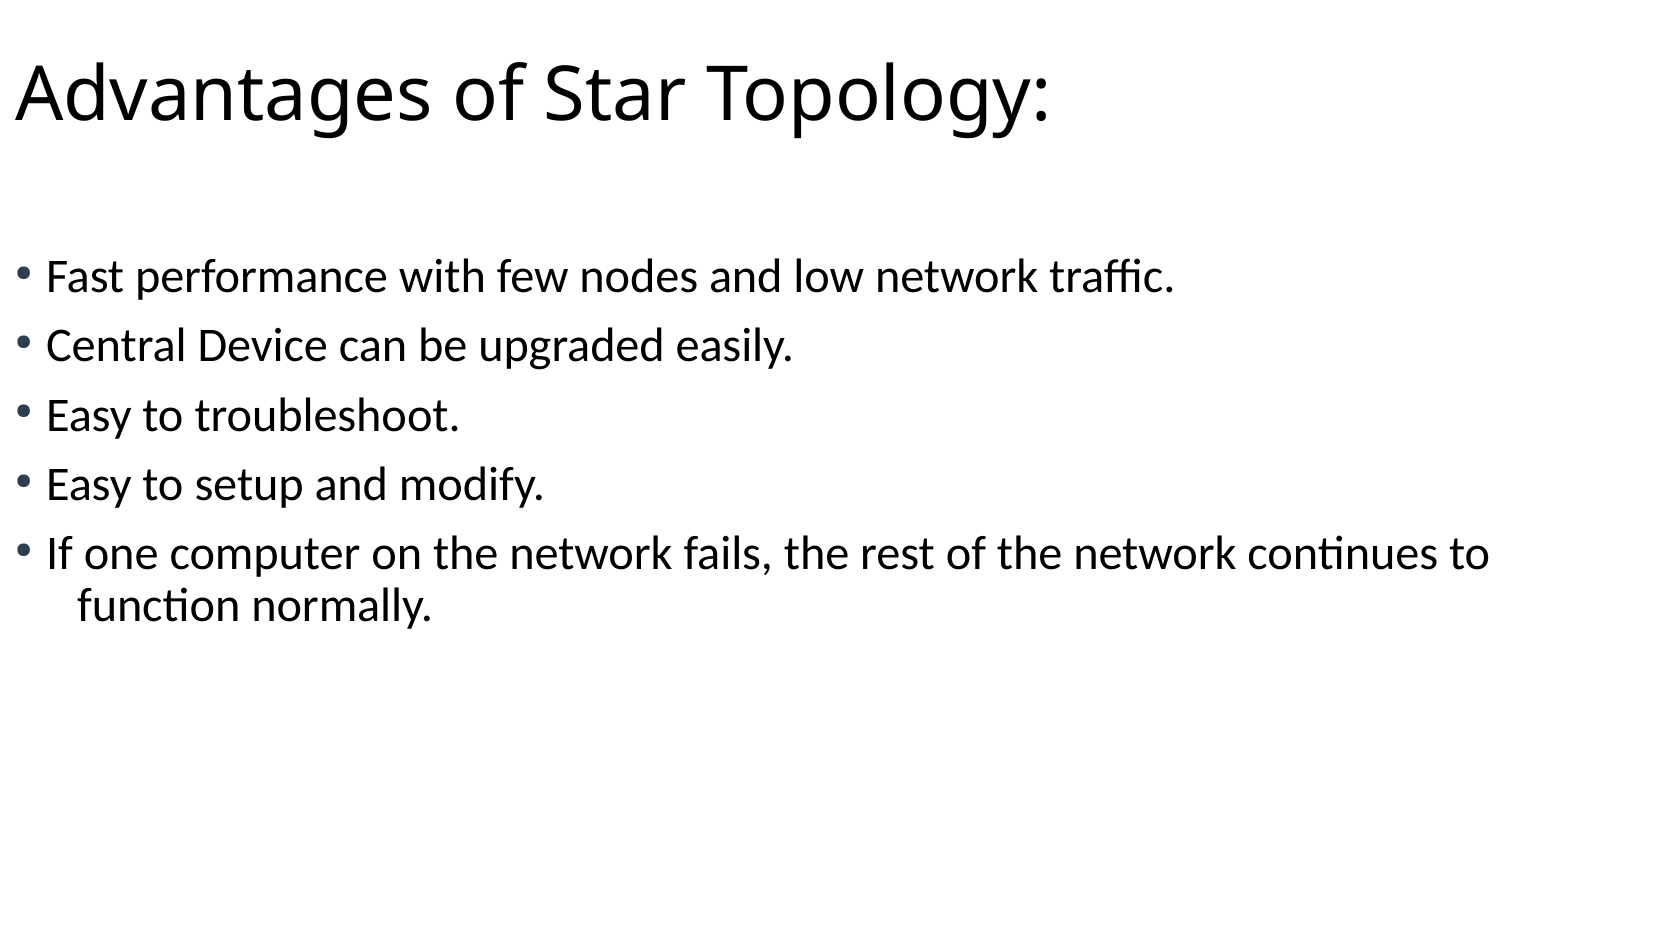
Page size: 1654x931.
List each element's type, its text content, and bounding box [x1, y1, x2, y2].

title Advantages of Star Topology: [0, 36, 1536, 155]
list Fast performance with few nodes and low network traffic. Central Device can be upgraded easily. Easy to troubleshoot. Easy to setup and modify. If one computer on the network fails, the rest of the network continues to function normally. [0, 243, 1536, 864]
